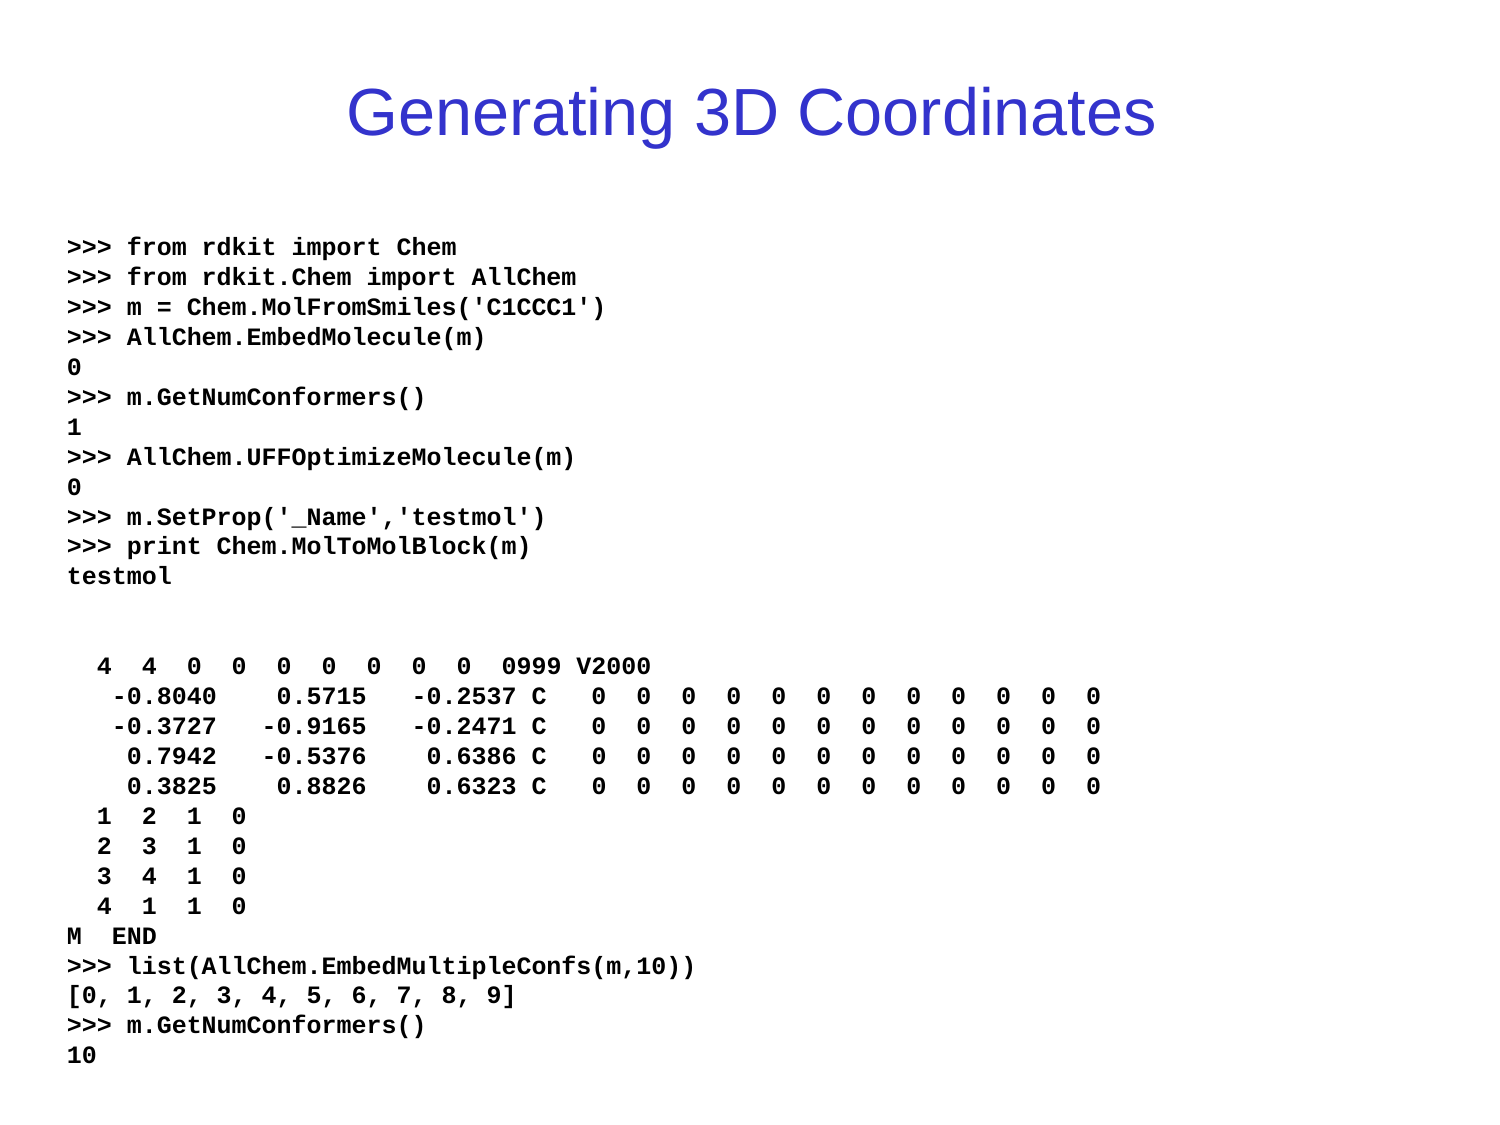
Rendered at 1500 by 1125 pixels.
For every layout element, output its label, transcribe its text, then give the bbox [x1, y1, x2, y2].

title Generating 3D Coordinates [116, 14, 1388, 203]
text_box >>> from rdkit import Chem >>> from rdkit.Chem import AllChem >>> m = Chem.MolFromSmiles('C1CCC1') >>> AllChem.EmbedMolecule(m) 0 >>> m.GetNumConformers() 1 >>> AllChem.UFFOptimizeMolecule(m) 0 >>> m.SetProp('_Name','testmol') >>> print Chem.MolToMolBlock(m) testmol 4 4 0 0 0 0 0 0 0 0999 V2000 -0.8040 0.5715 -0.2537 C 0 0 0 0 0 0 0 0 0 0 0 0 -0.3727 -0.9165 -0.2471 C 0 0 0 0 0 0 0 0 0 0 0 0 0.7942 -0.5376 0.6386 C 0 0 0 0 0 0 0 0 0 0 0 0 0.3825 0.8826 0.6323 C 0 0 0 0 0 0 0 0 0 0 0 0 1 2 1 0 2 3 1 0 3 4 1 0 4 1 1 0 M END >>> list(AllChem.EmbedMultipleConfs(m,10)) [0, 1, 2, 3, 4, 5, 6, 7, 8, 9] >>> m.GetNumConformers() 10 [52, 222, 1200, 1077]
